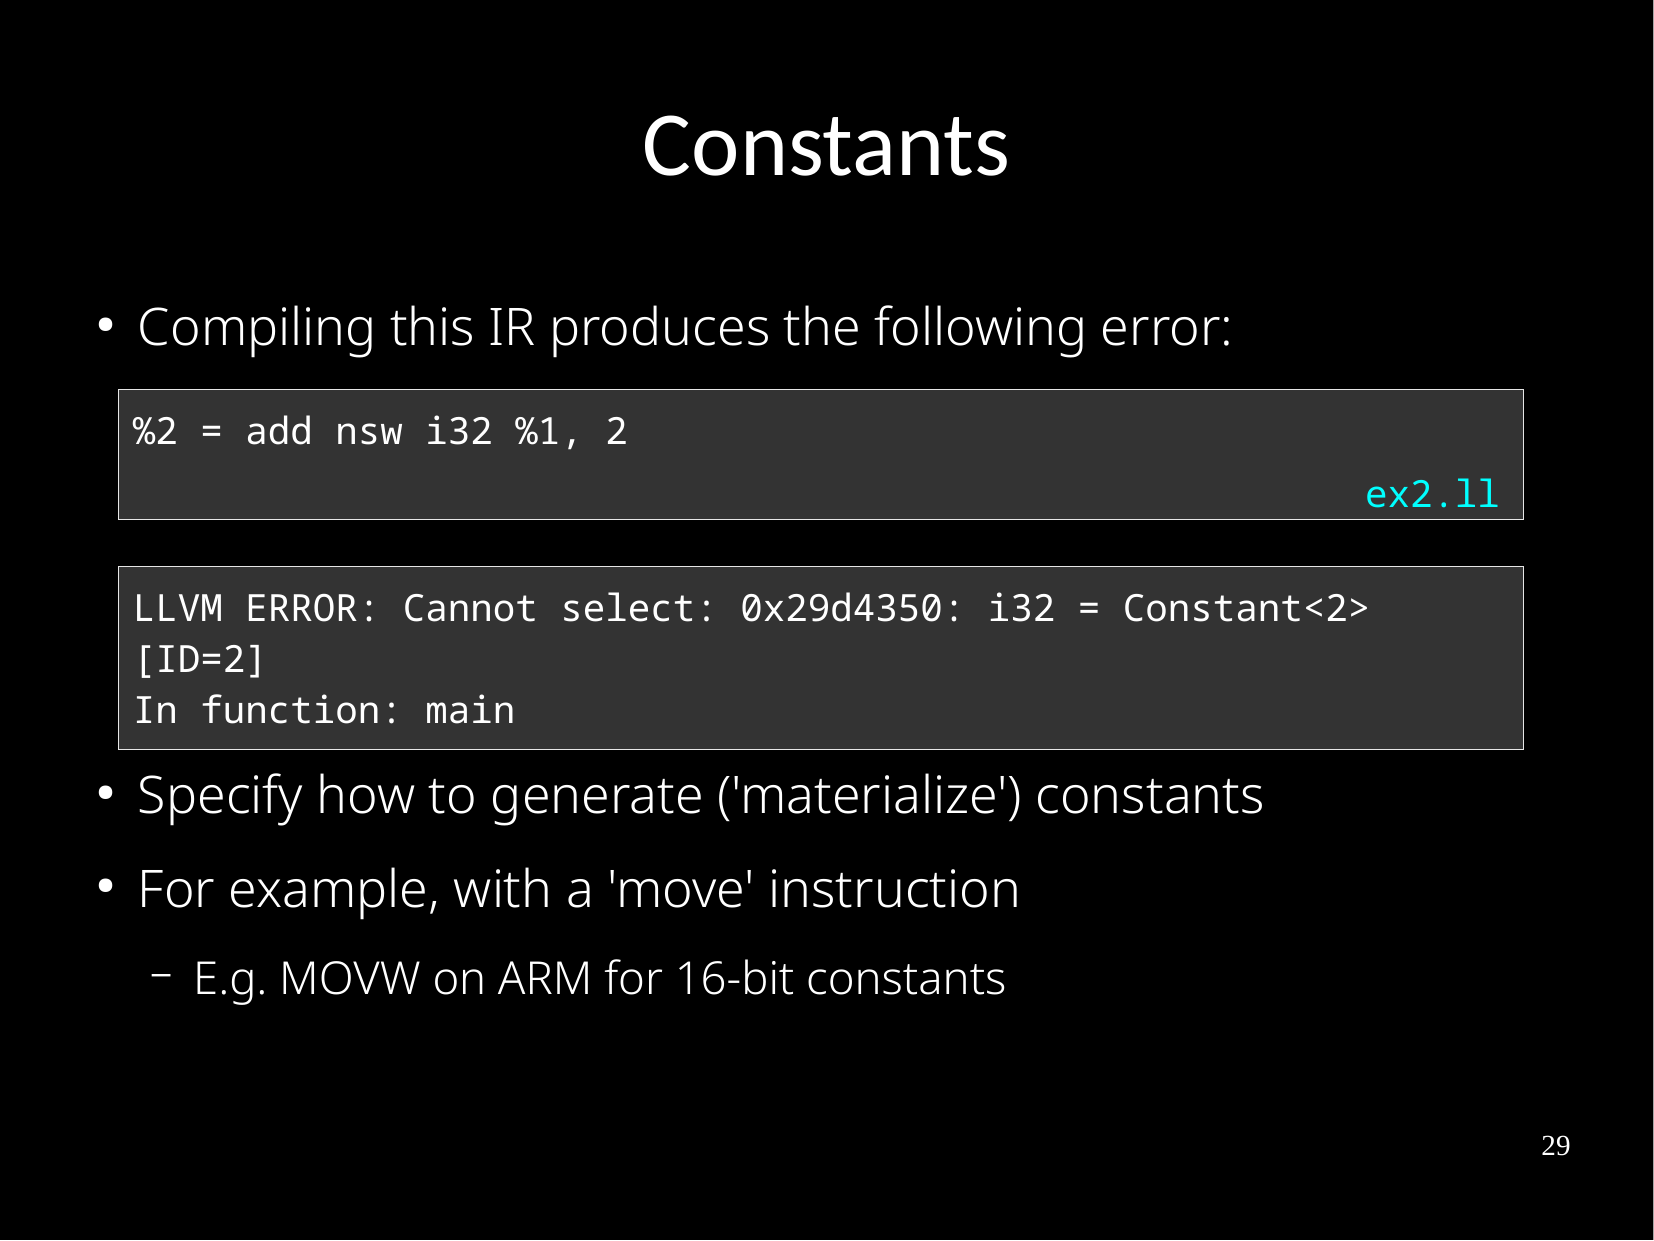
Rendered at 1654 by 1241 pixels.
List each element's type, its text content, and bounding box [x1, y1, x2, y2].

text_box %2 = add nsw i32 %1, 2 [118, 389, 1524, 520]
text_box ex2.ll [1346, 467, 1512, 520]
title Constants [82, 49, 1571, 257]
text_box LLVM ERROR: Cannot select: 0x29d4350: i32 = Constant<2> [ID=2] In function: main [118, 566, 1524, 709]
list Compiling this IR produces the following error: Specify how to generate ('materialize') constants For example, with a 'move' instruction E.g. MOVW on ARM for 16-bit constants [82, 290, 1571, 1010]
